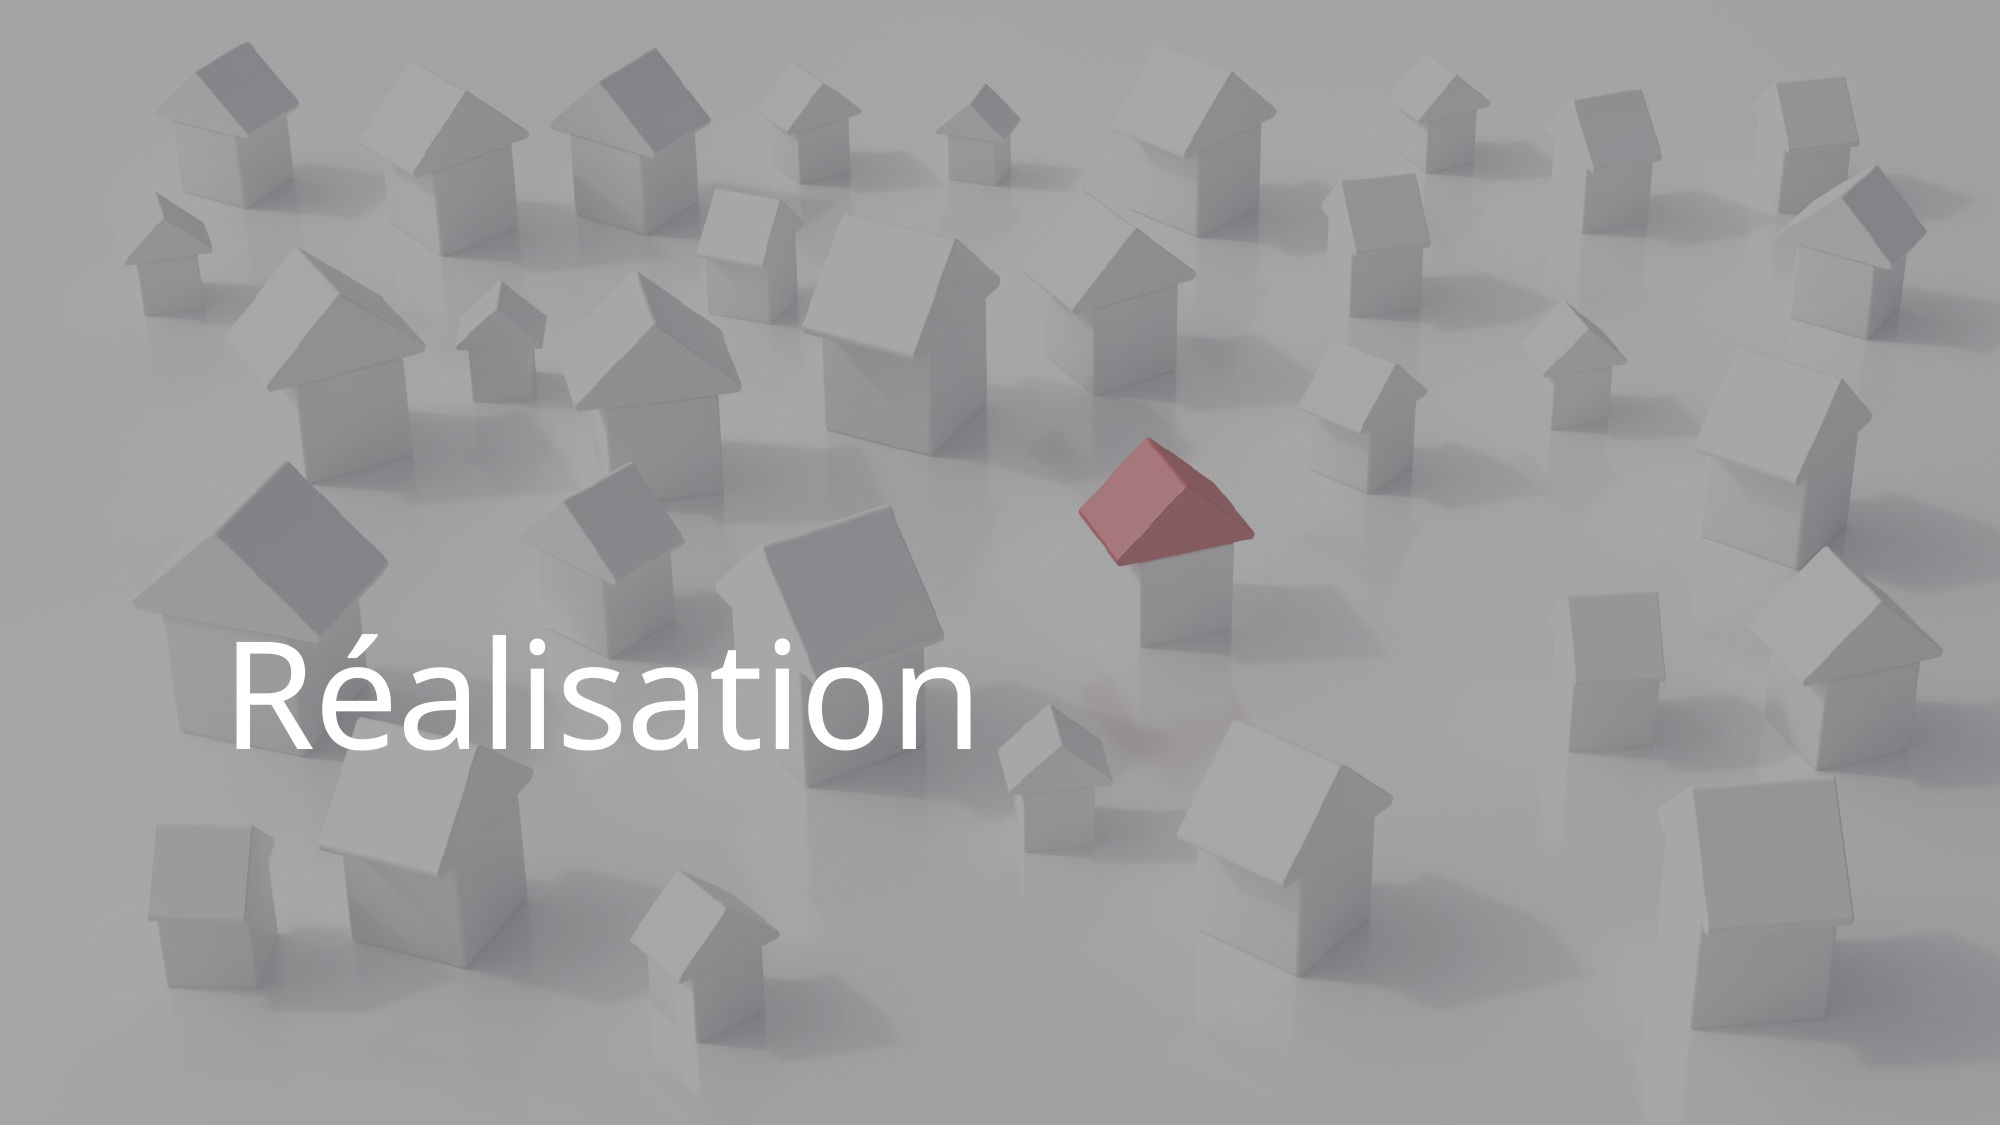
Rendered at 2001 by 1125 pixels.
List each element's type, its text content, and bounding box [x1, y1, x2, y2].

picture [0, 0, 2000, 1125]
title Réalisation [206, 124, 1752, 788]
